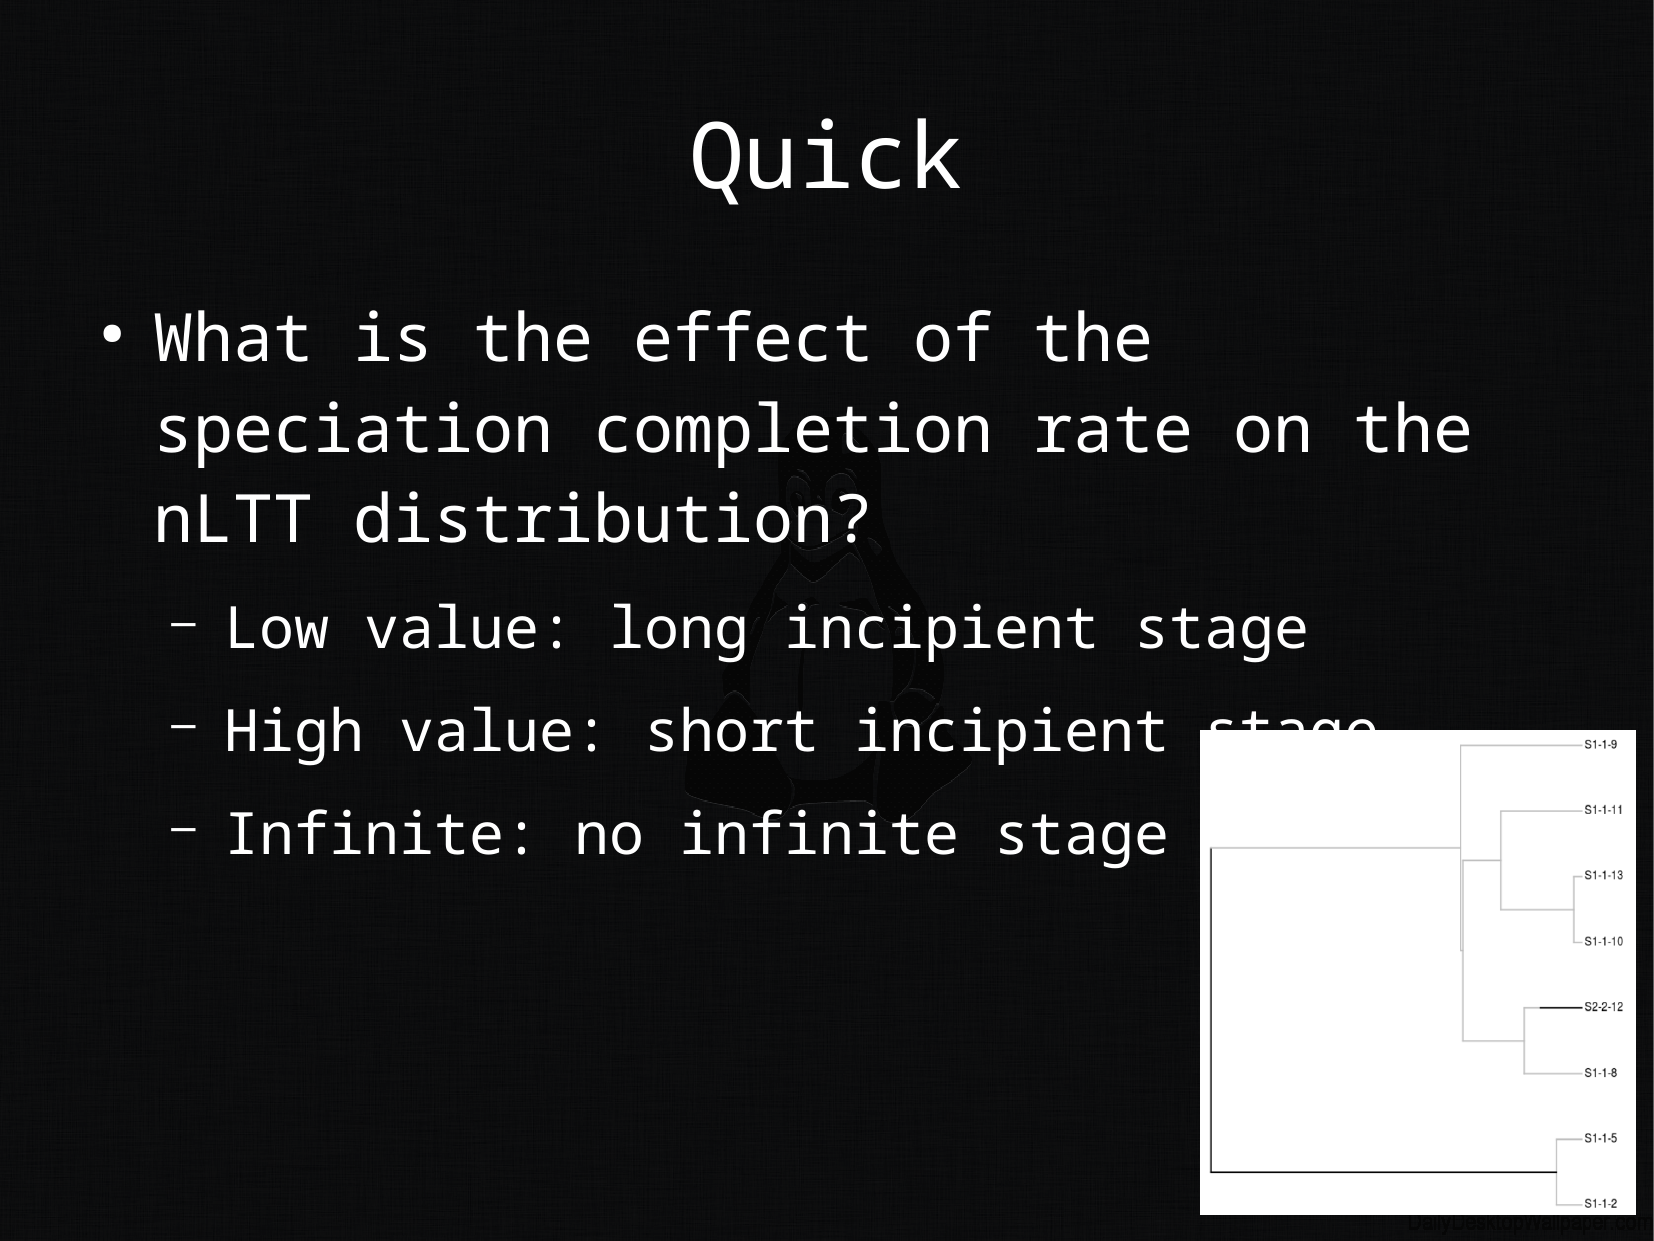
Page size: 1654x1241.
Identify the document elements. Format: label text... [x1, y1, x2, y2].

list What is the effect of the speciation completion rate on the nLTT distribution? Low value: long incipient stage High value: short incipient stage Infinite: no infinite stage [82, 290, 1571, 1010]
picture [0, 0, 1654, 1241]
title Quick [82, 49, 1571, 257]
